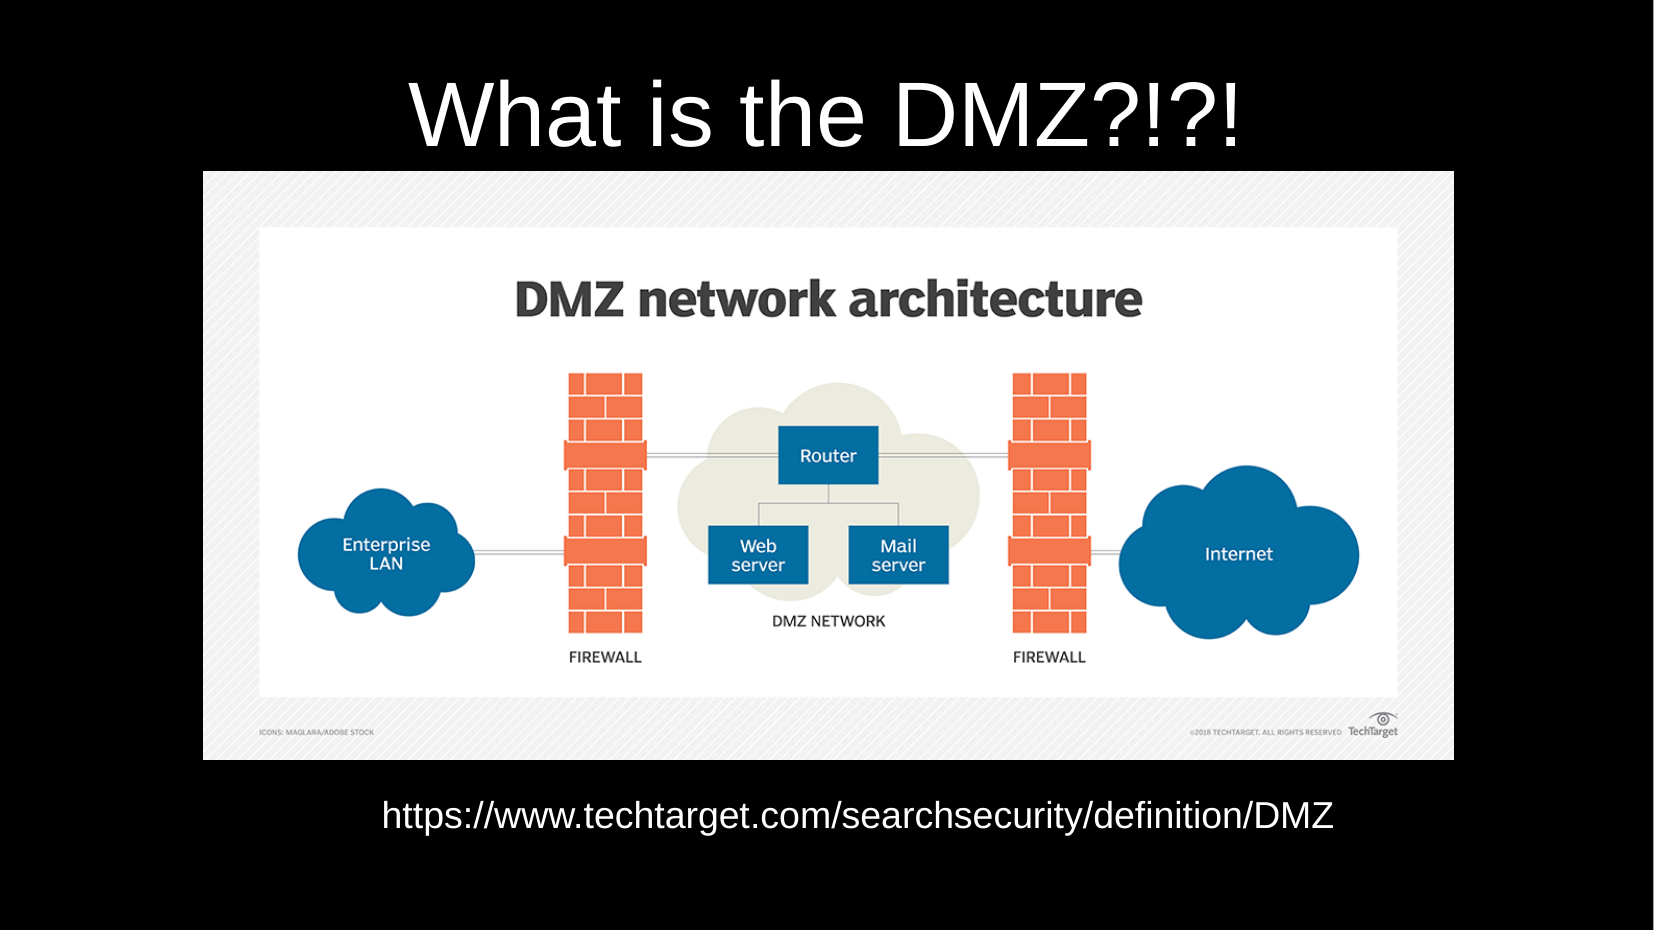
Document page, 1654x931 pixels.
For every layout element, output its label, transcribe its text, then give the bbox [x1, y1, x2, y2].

text_box https://www.techtarget.com/searchsecurity/definition/DMZ [366, 787, 1351, 845]
picture [203, 171, 1454, 760]
title What is the DMZ?!?! [82, 37, 1571, 193]
